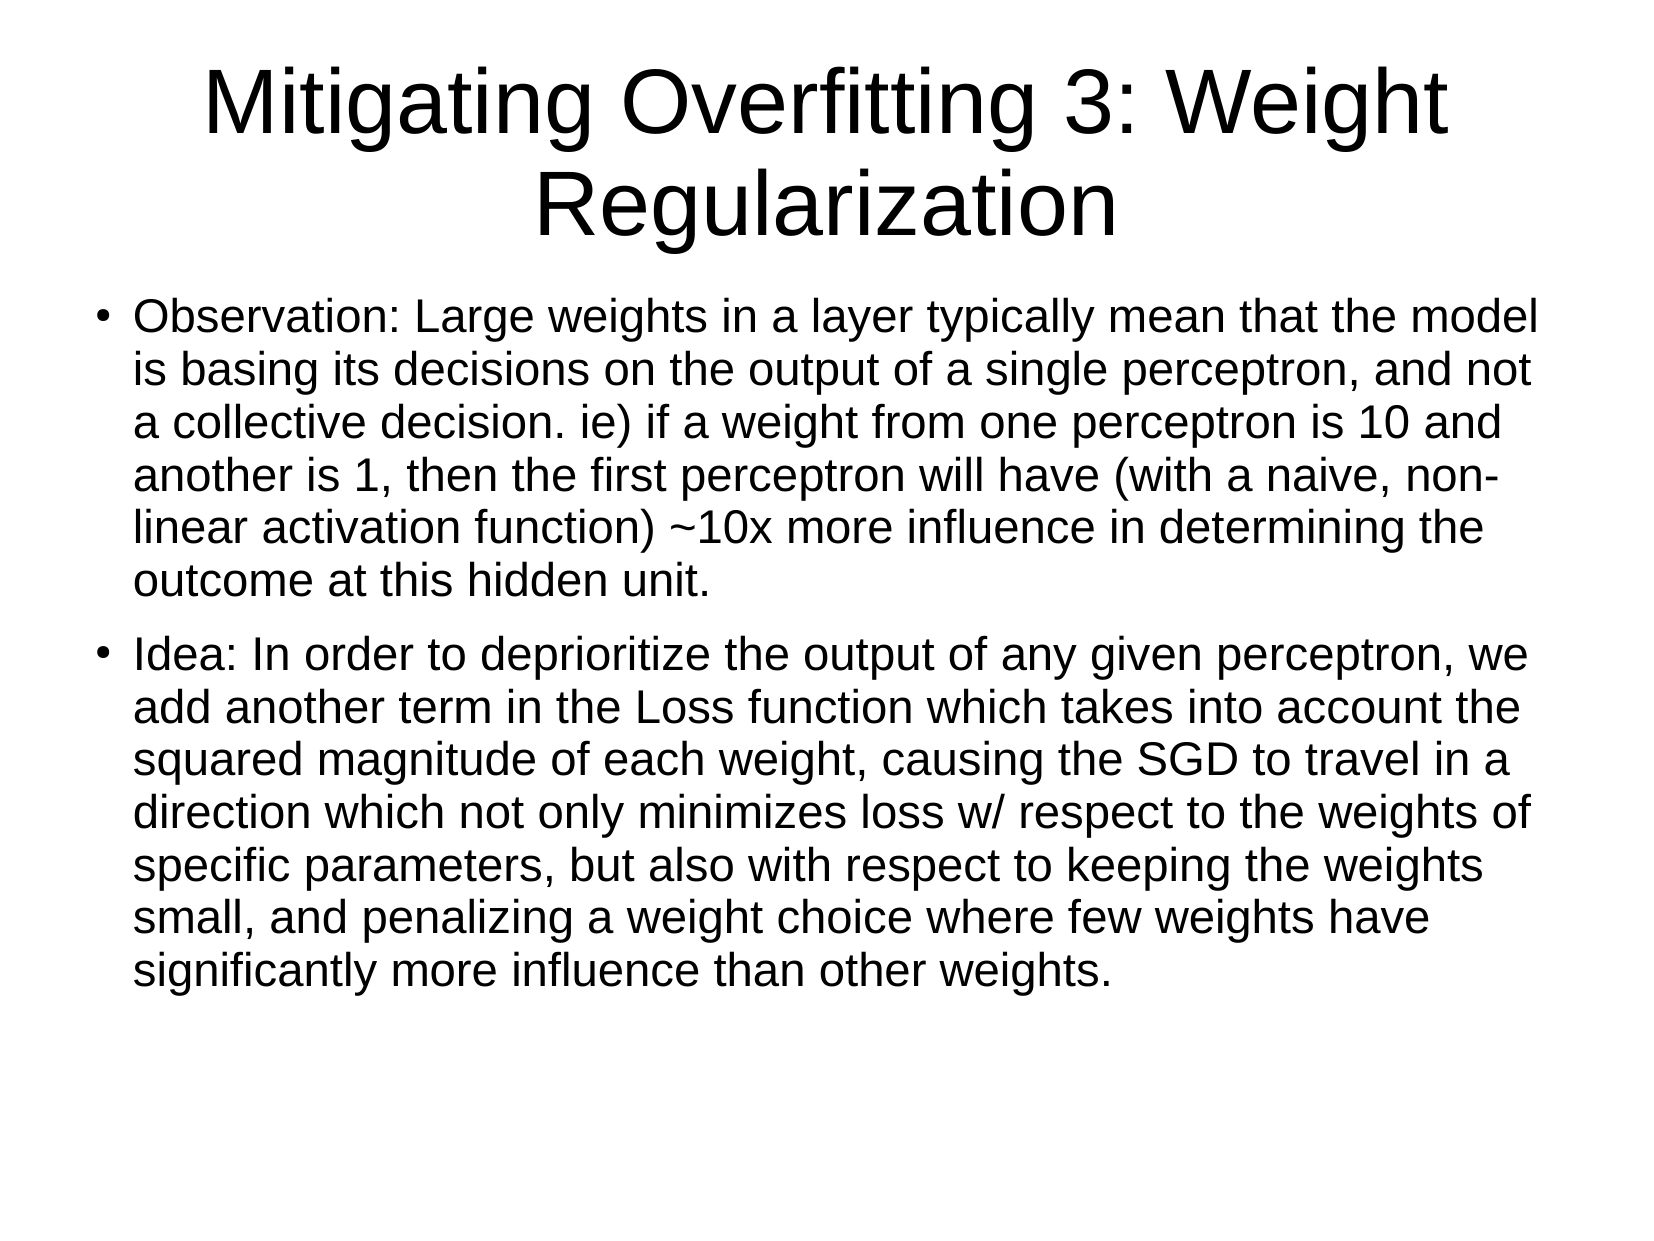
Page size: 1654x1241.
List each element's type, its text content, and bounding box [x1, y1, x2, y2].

list Observation: Large weights in a layer typically mean that the model is basing its decisions on the output of a single perceptron, and not a collective decision. ie) if a weight from one perceptron is 10 and another is 1, then the first perceptron will have (with a naive, non-linear activation function) ~10x more influence in determining the outcome at this hidden unit. Idea: In order to deprioritize the output of any given perceptron, we add another term in the Loss function which takes into account the squared magnitude of each weight, causing the SGD to travel in a direction which not only minimizes loss w/ respect to the weights of specific parameters, but also with respect to keeping the weights small, and penalizing a weight choice where few weights have significantly more influence than other weights. [82, 290, 1571, 1010]
title Mitigating Overfitting 3: Weight Regularization [82, 49, 1571, 257]
